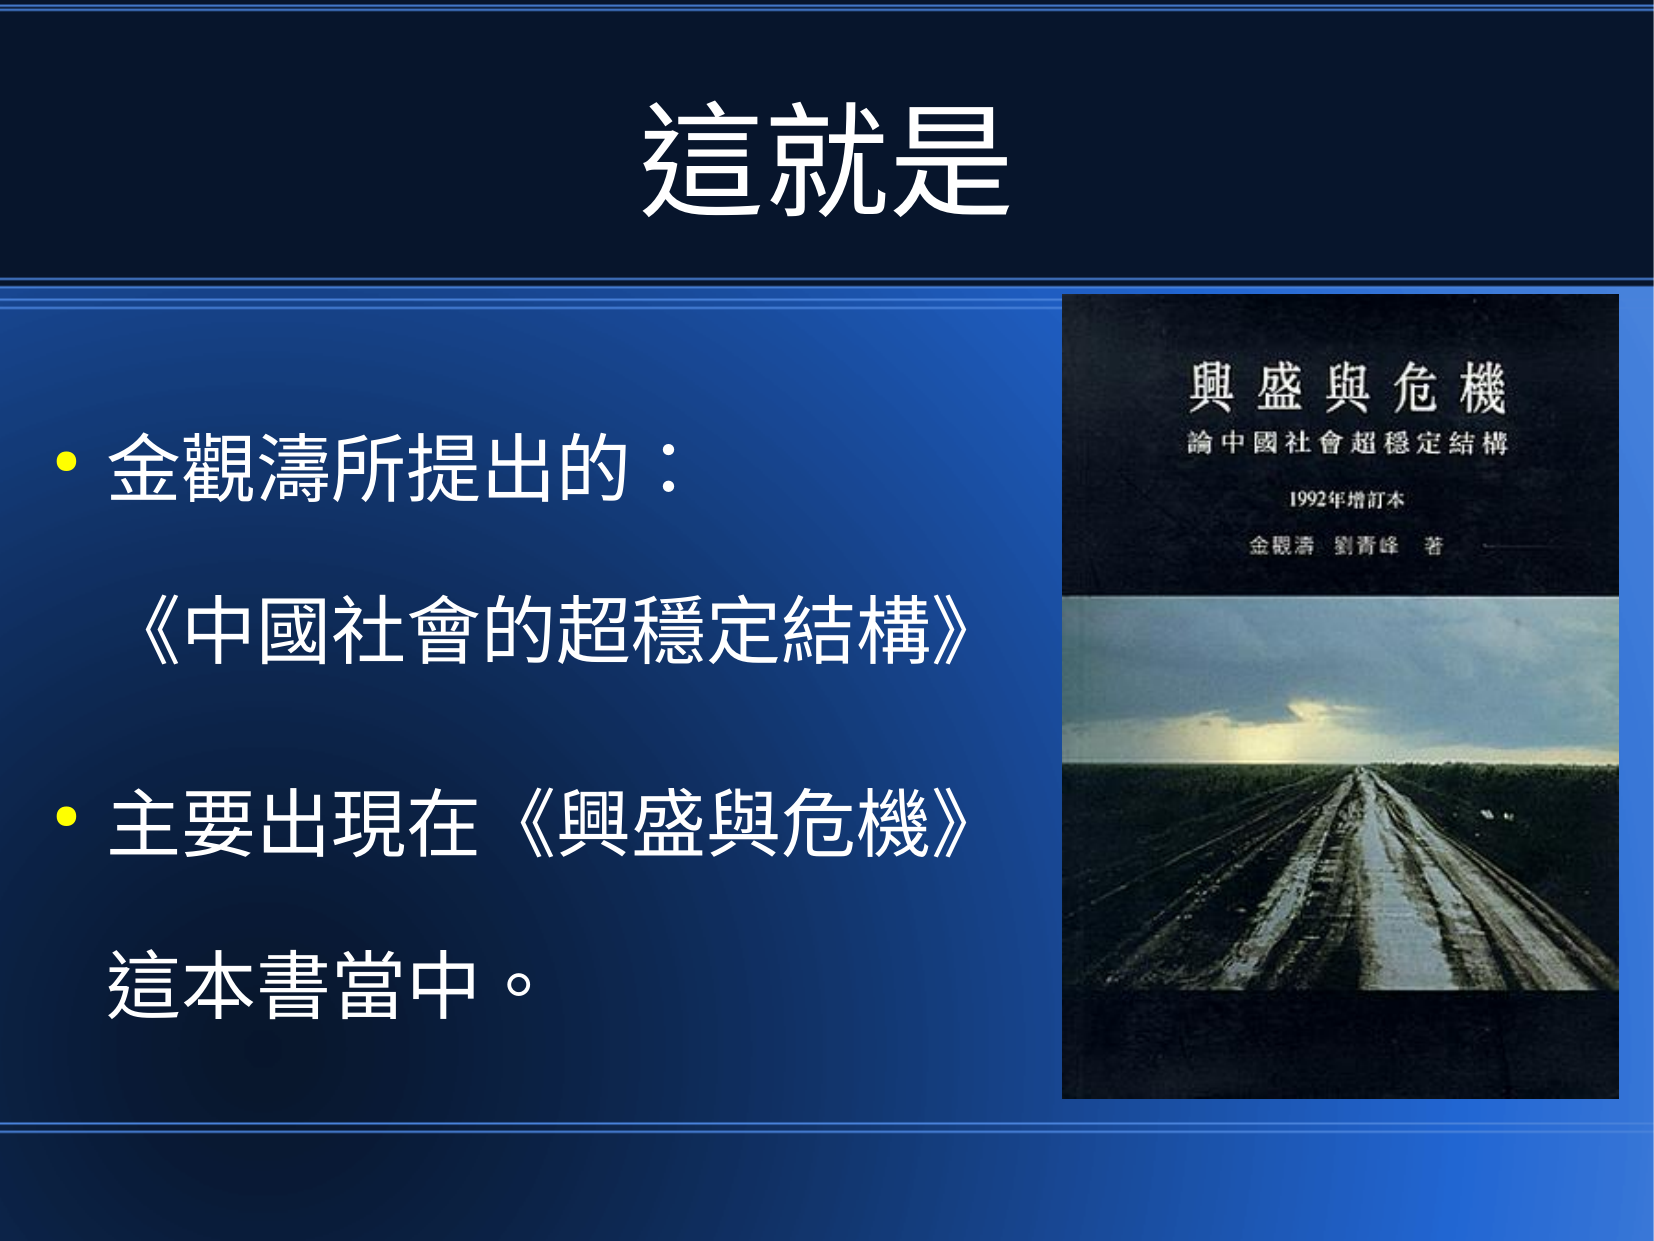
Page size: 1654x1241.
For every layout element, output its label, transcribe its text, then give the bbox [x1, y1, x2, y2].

picture [0, 0, 1654, 1241]
list 金觀濤所提出的： 《中國社會的超穩定結構》 主要出現在《興盛與危機》這本書當中。 [35, 355, 1040, 1241]
title 這就是 [82, 49, 1571, 257]
